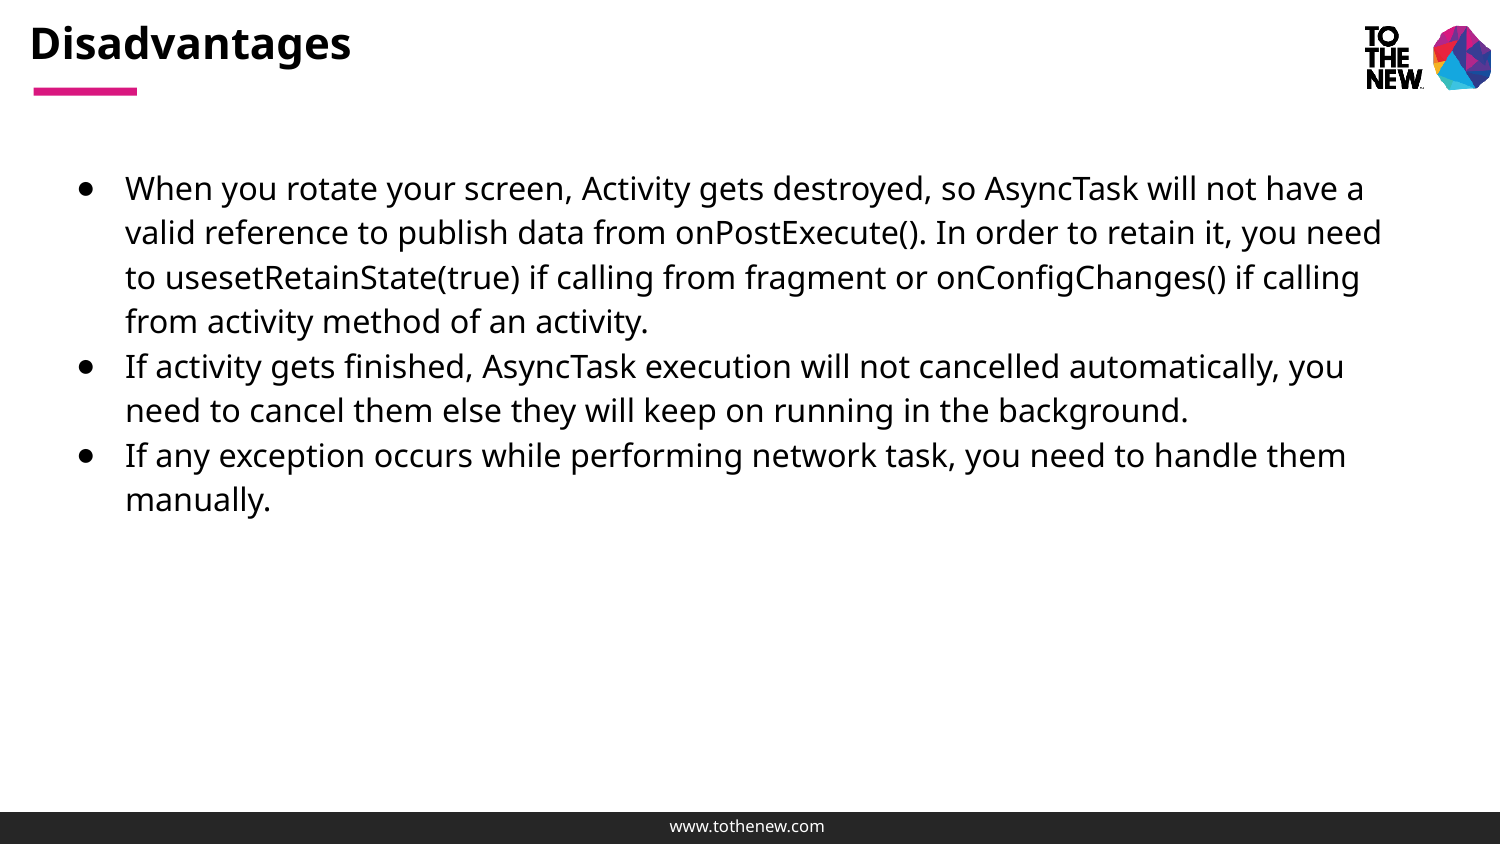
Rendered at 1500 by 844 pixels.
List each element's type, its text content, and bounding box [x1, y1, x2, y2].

list When you rotate your screen, Activity gets destroyed, so AsyncTask will not have a valid reference to publish data from onPostExecute(). In order to retain it, you need to usesetRetainState(true) if calling from fragment or onConfigChanges() if calling from activity method of an activity. If activity gets finished, AsyncTask execution will not cancelled automatically, you need to cancel them else they will keep on running in the background. If any exception occurs while performing network task, you need to handle them manually. [35, 154, 1404, 718]
title Disadvantages [14, 14, 1350, 85]
picture [1350, 0, 1500, 116]
